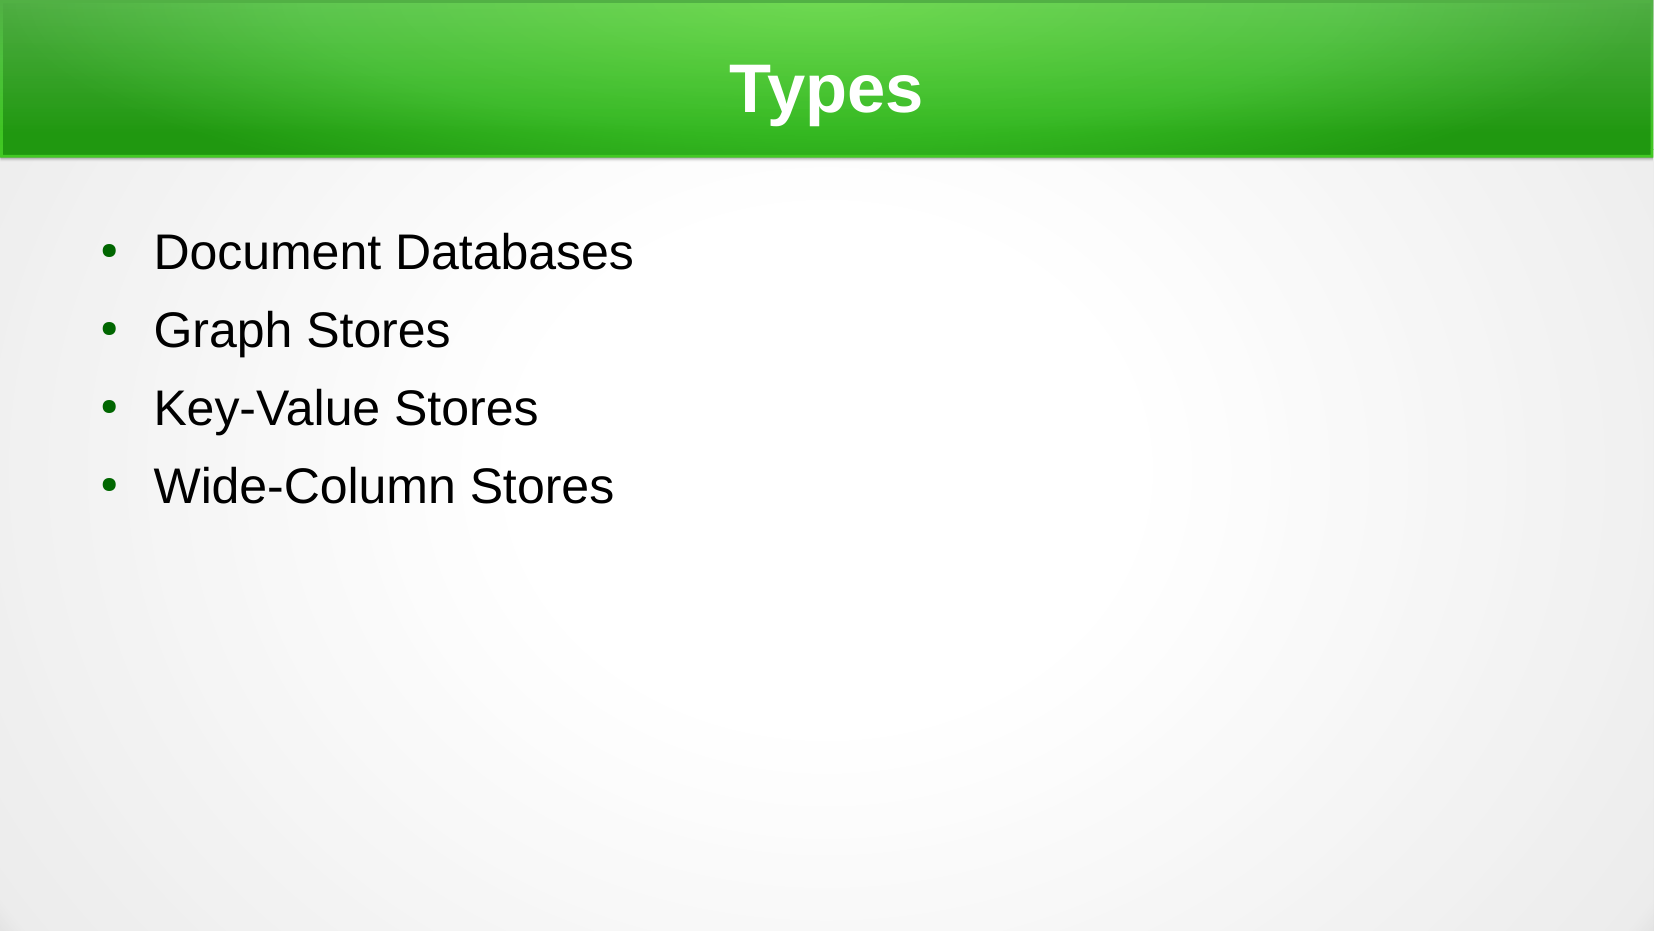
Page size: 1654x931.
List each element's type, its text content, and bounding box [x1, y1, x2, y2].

list Document Databases Graph Stores Key-Value Stores Wide-Column Stores [82, 224, 1571, 764]
title Types [82, 35, 1571, 142]
